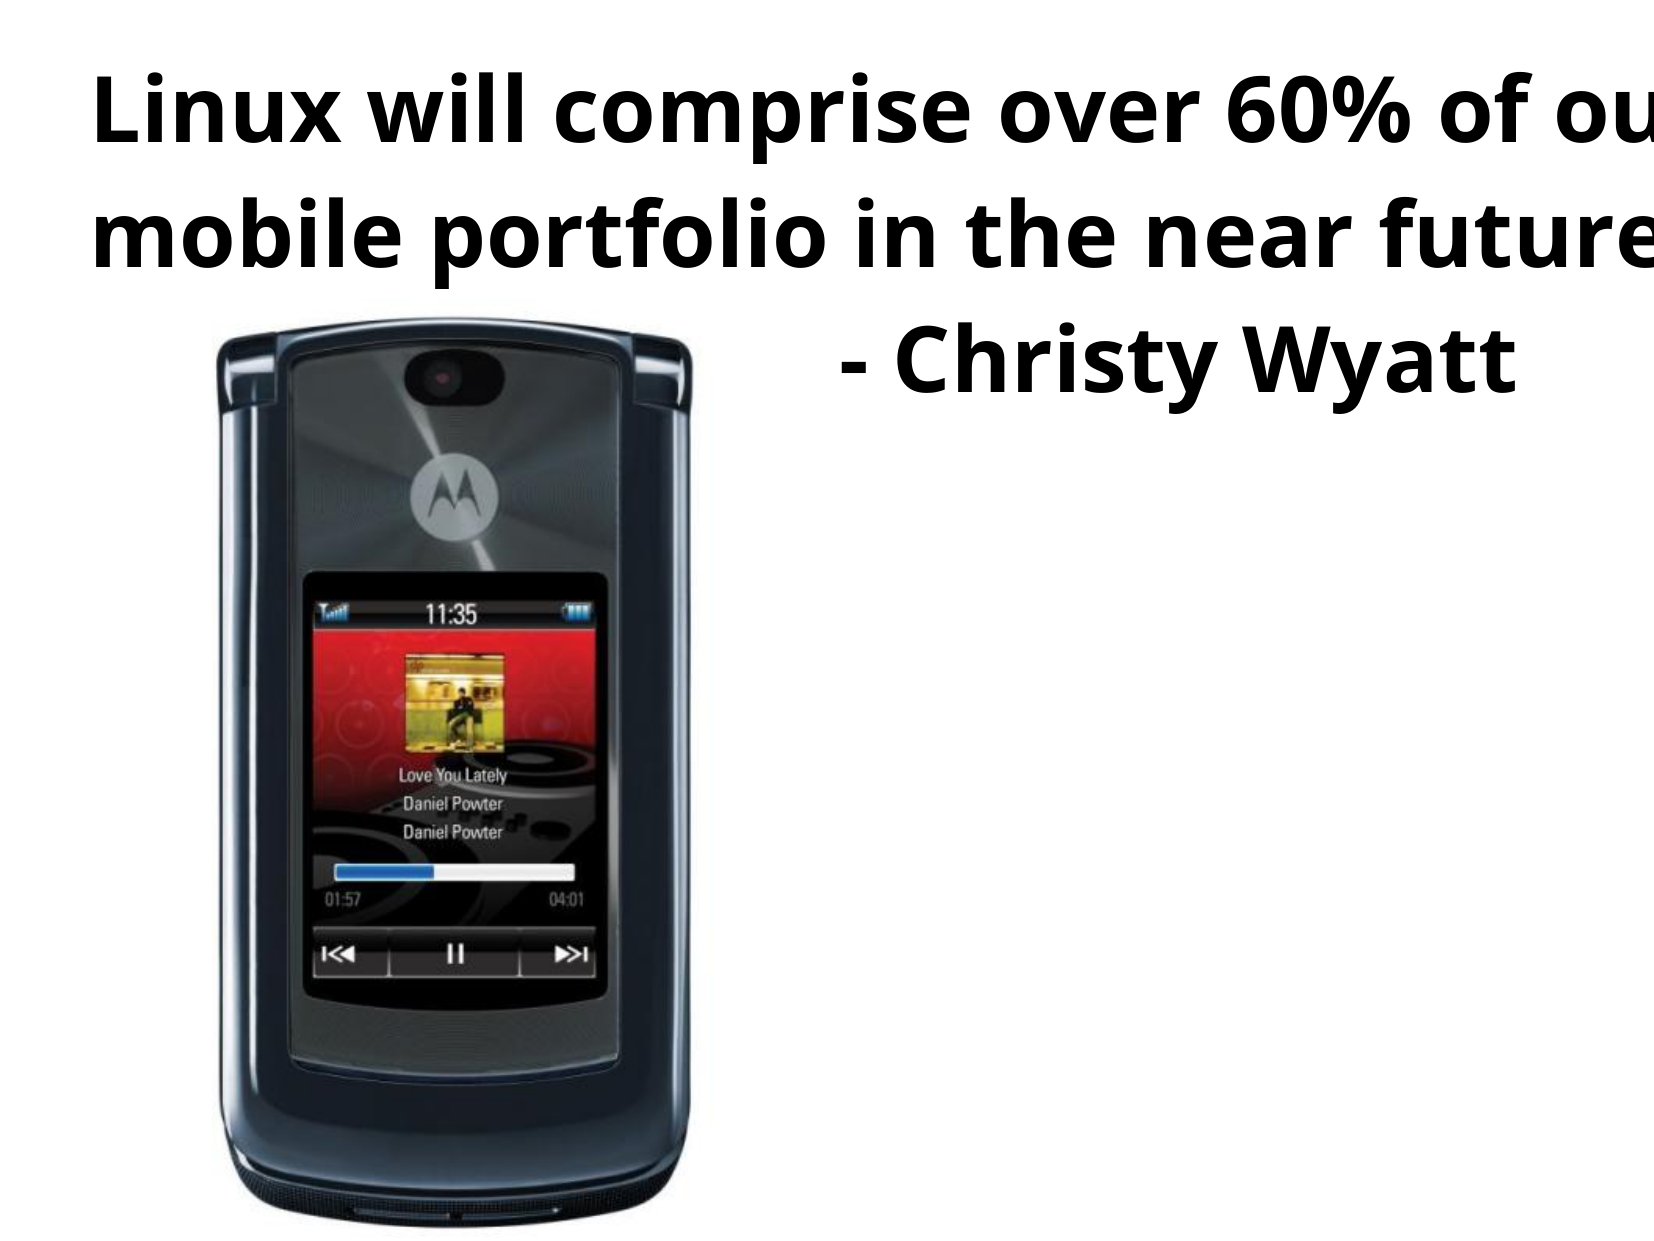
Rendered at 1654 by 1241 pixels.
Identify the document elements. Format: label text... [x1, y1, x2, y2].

picture [212, 299, 713, 1238]
text_box Linux will comprise over 60% of our mobile portfolio in the near future. - Christy Wyatt [75, 37, 1654, 384]
